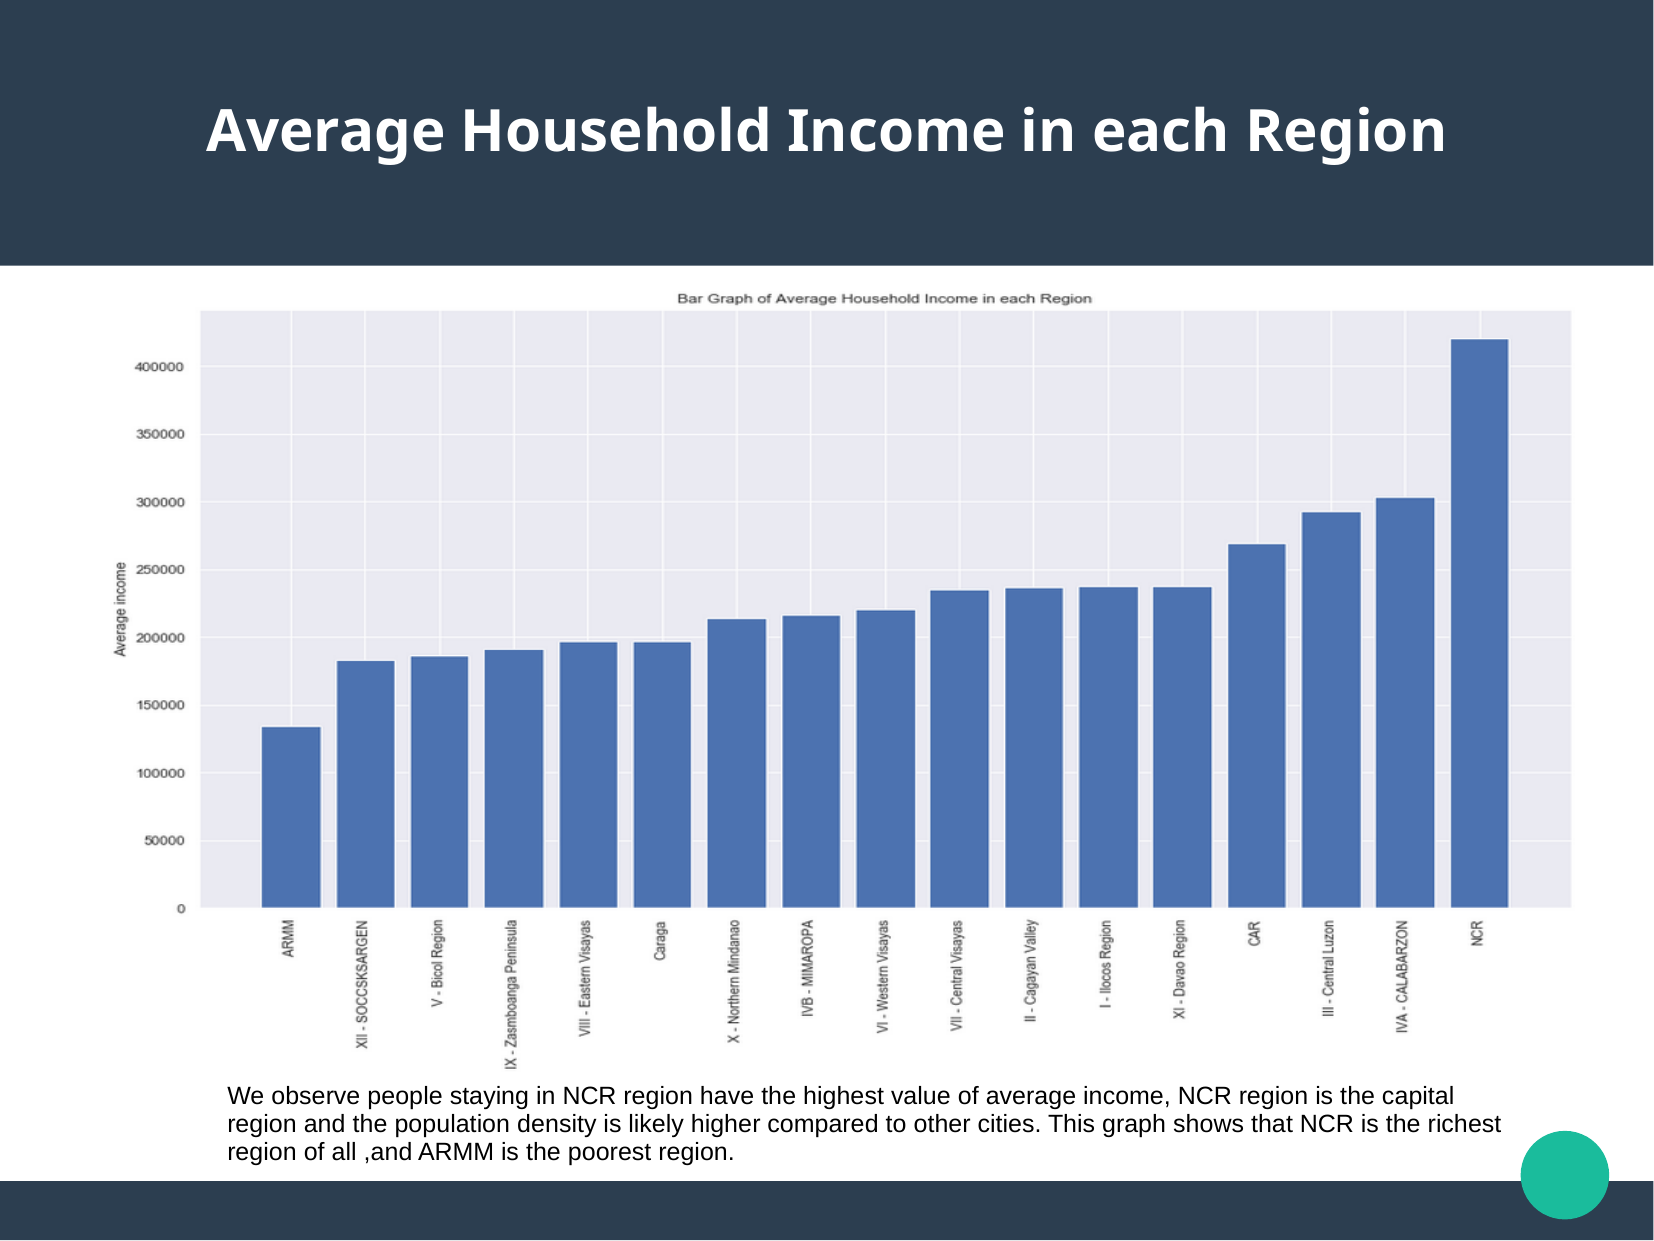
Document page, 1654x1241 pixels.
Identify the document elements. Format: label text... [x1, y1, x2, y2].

picture [59, 289, 1607, 1075]
text_box We observe people staying in NCR region have the highest value of average income, NCR region is the capital region and the population density is likely higher compared to other cities. This graph shows that NCR is the richest region of all ,and ARMM is the poorest region. [212, 1074, 1536, 1174]
text_box Average Household Income in each Region [58, 49, 1595, 207]
